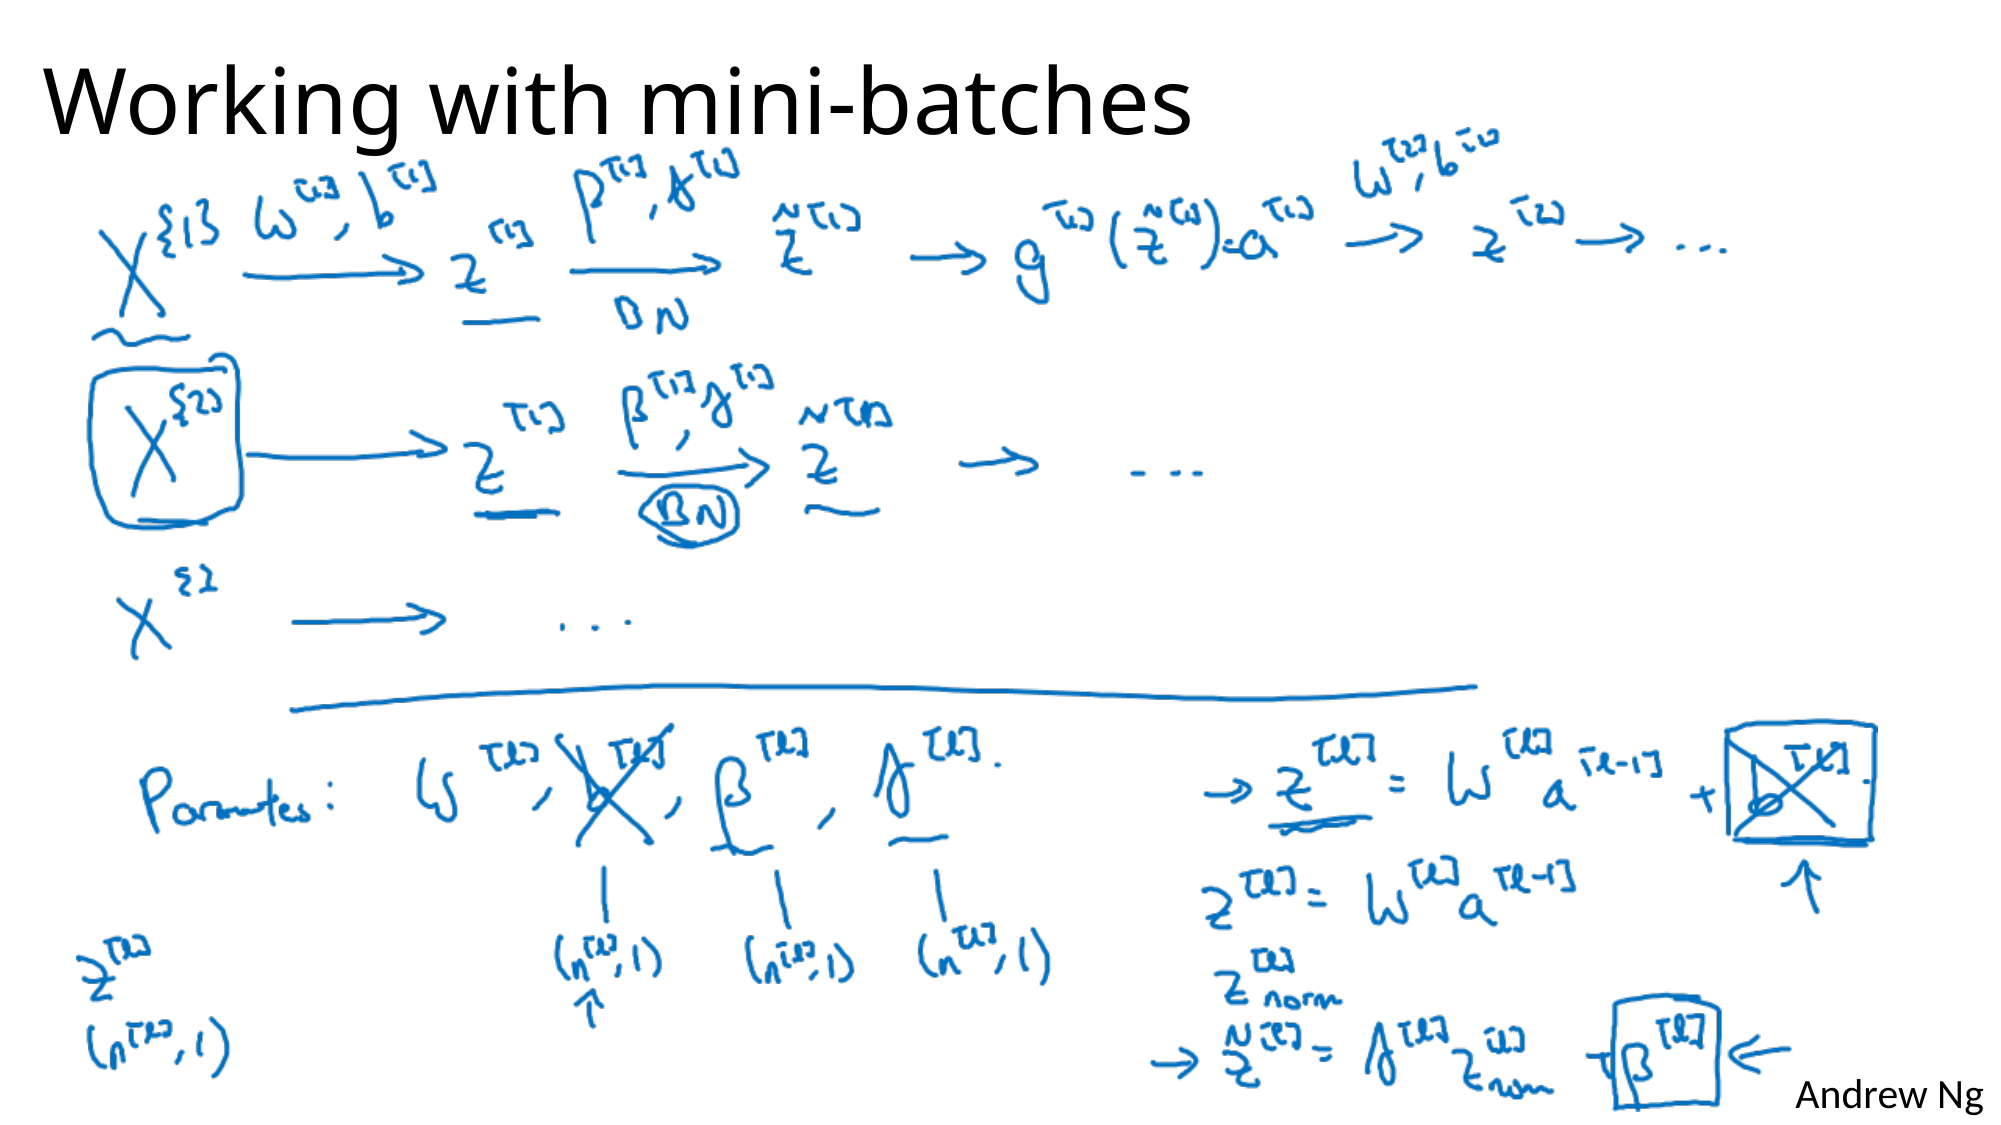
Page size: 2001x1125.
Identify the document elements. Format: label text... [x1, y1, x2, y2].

title Working with mini-batches [27, 35, 1868, 253]
picture [76, 127, 1878, 1112]
